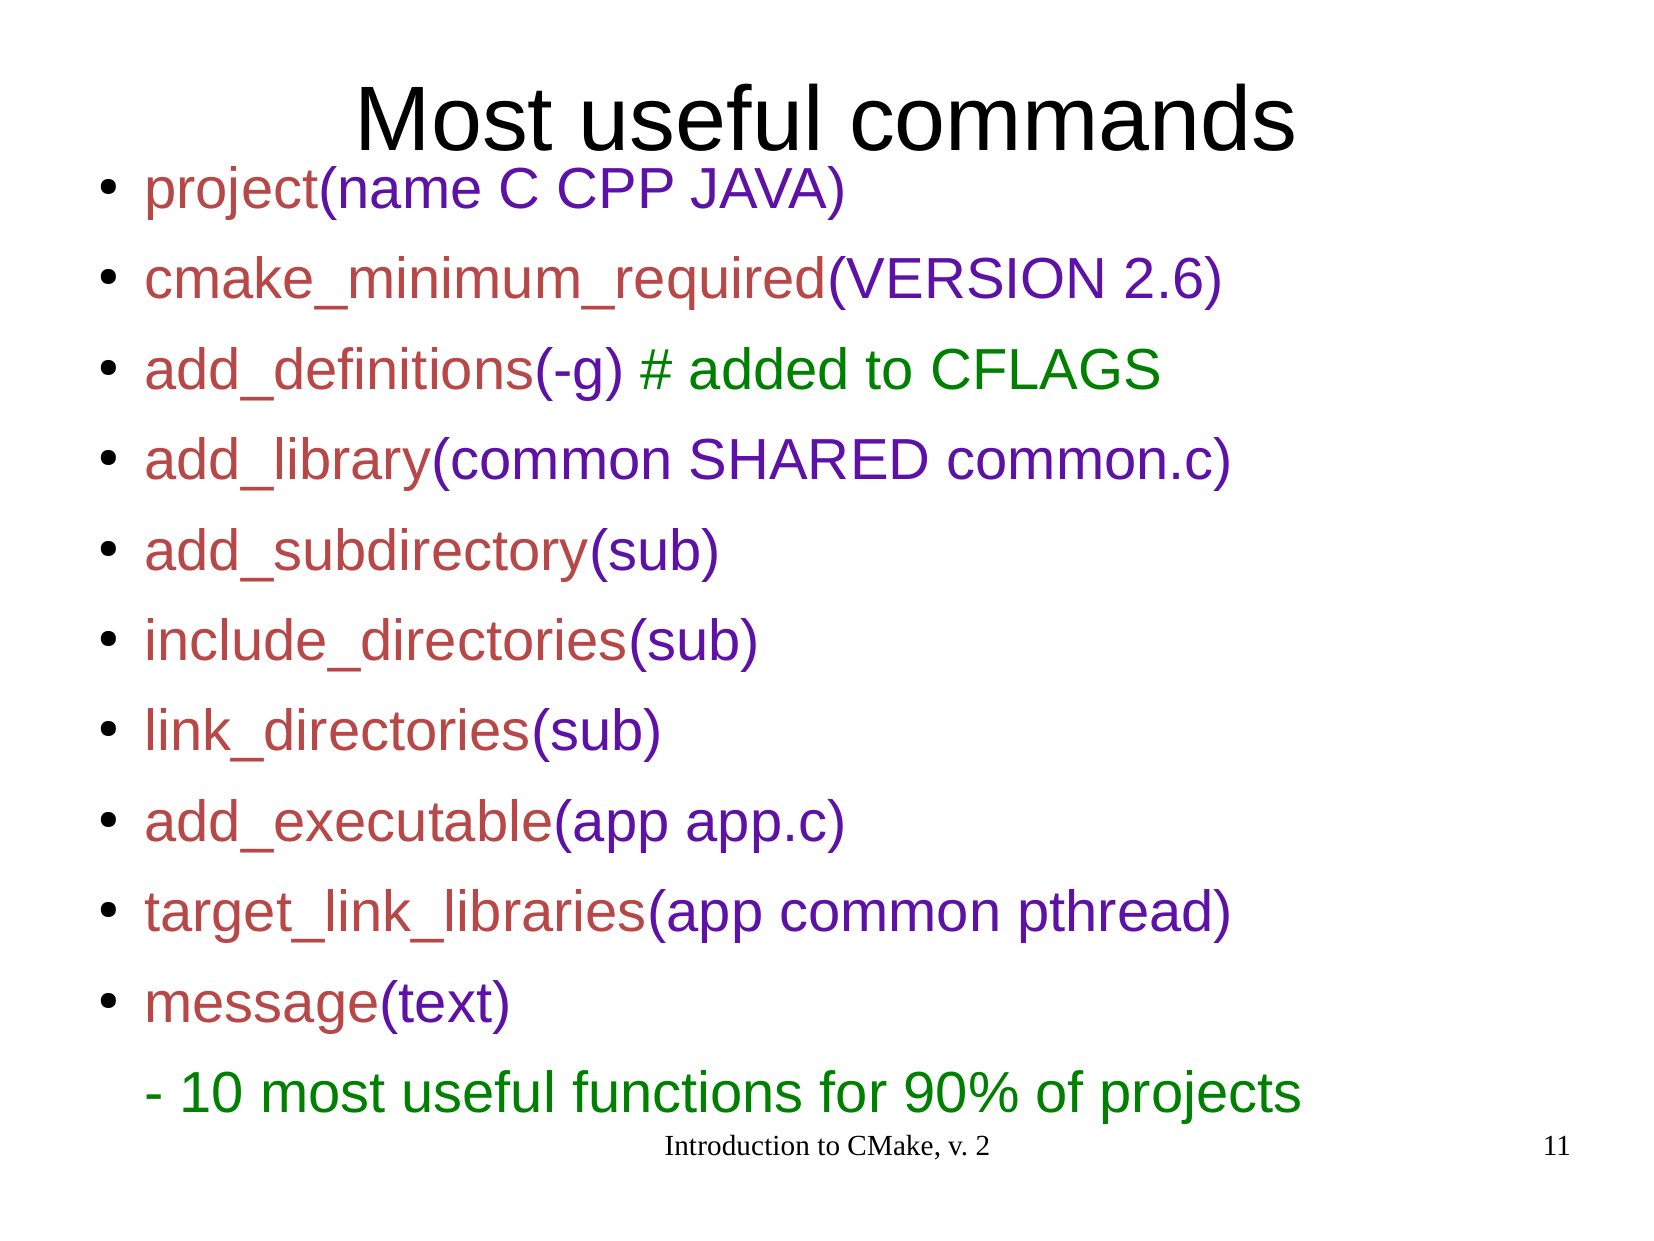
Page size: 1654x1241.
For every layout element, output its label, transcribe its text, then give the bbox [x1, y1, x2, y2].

title Most useful commands [82, 56, 1571, 155]
list project(name C CPP JAVA) cmake_minimum_required(VERSION 2.6) add_definitions(-g) # added to CFLAGS add_library(common SHARED common.c) add_subdirectory(sub) include_directories(sub) link_directories(sub) add_executable(app app.c) target_link_libraries(app common pthread) message(text) - 10 most useful functions for 90% of projects [82, 155, 1571, 1131]
